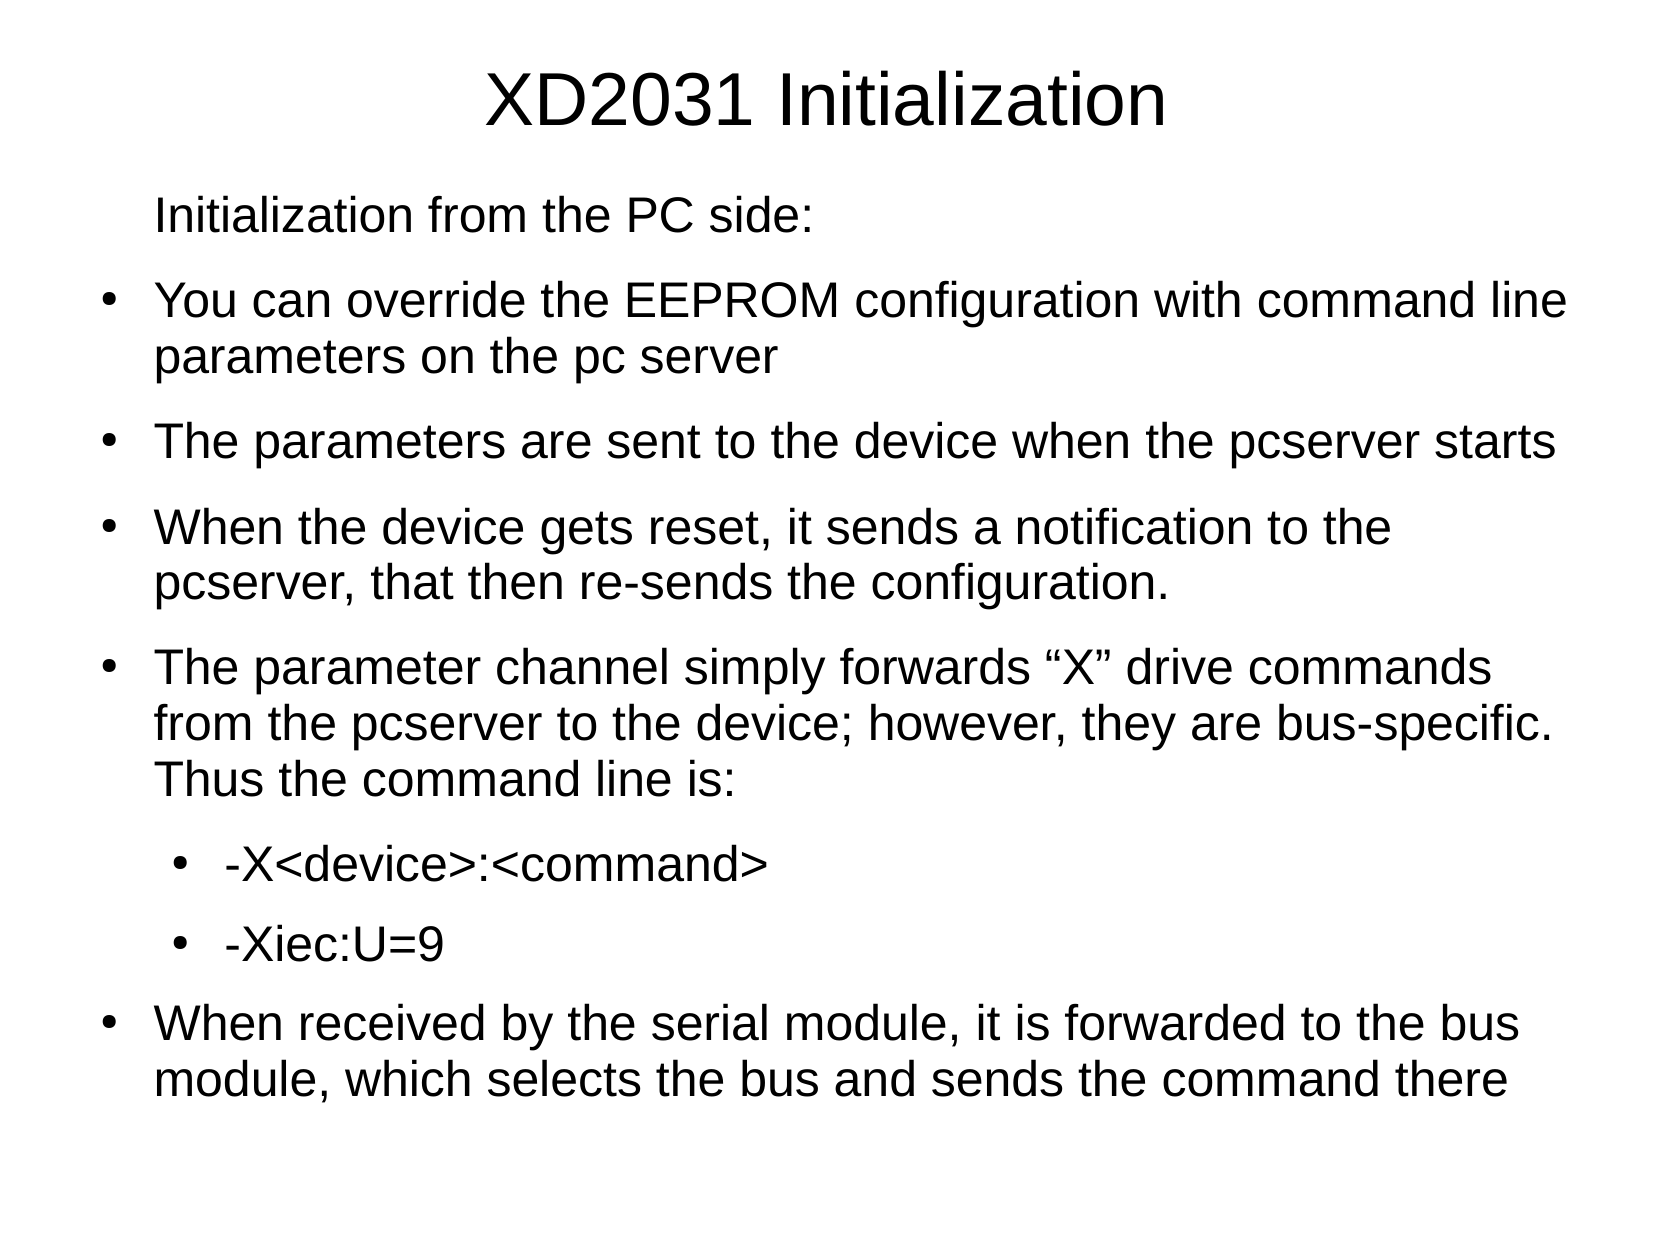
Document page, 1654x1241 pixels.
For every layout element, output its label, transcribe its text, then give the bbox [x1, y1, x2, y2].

list Initialization from the PC side: You can override the EEPROM configuration with command line parameters on the pc server The parameters are sent to the device when the pcserver starts When the device gets reset, it sends a notification to the pcserver, that then re-sends the configuration. The parameter channel simply forwards “X” drive commands from the pcserver to the device; however, they are bus-specific. Thus the command line is: -X<device>:<command> -Xiec:U=9 When received by the serial module, it is forwarded to the bus module, which selects the bus and sends the command there [82, 187, 1571, 1201]
title XD2031 Initialization [82, 49, 1571, 151]
